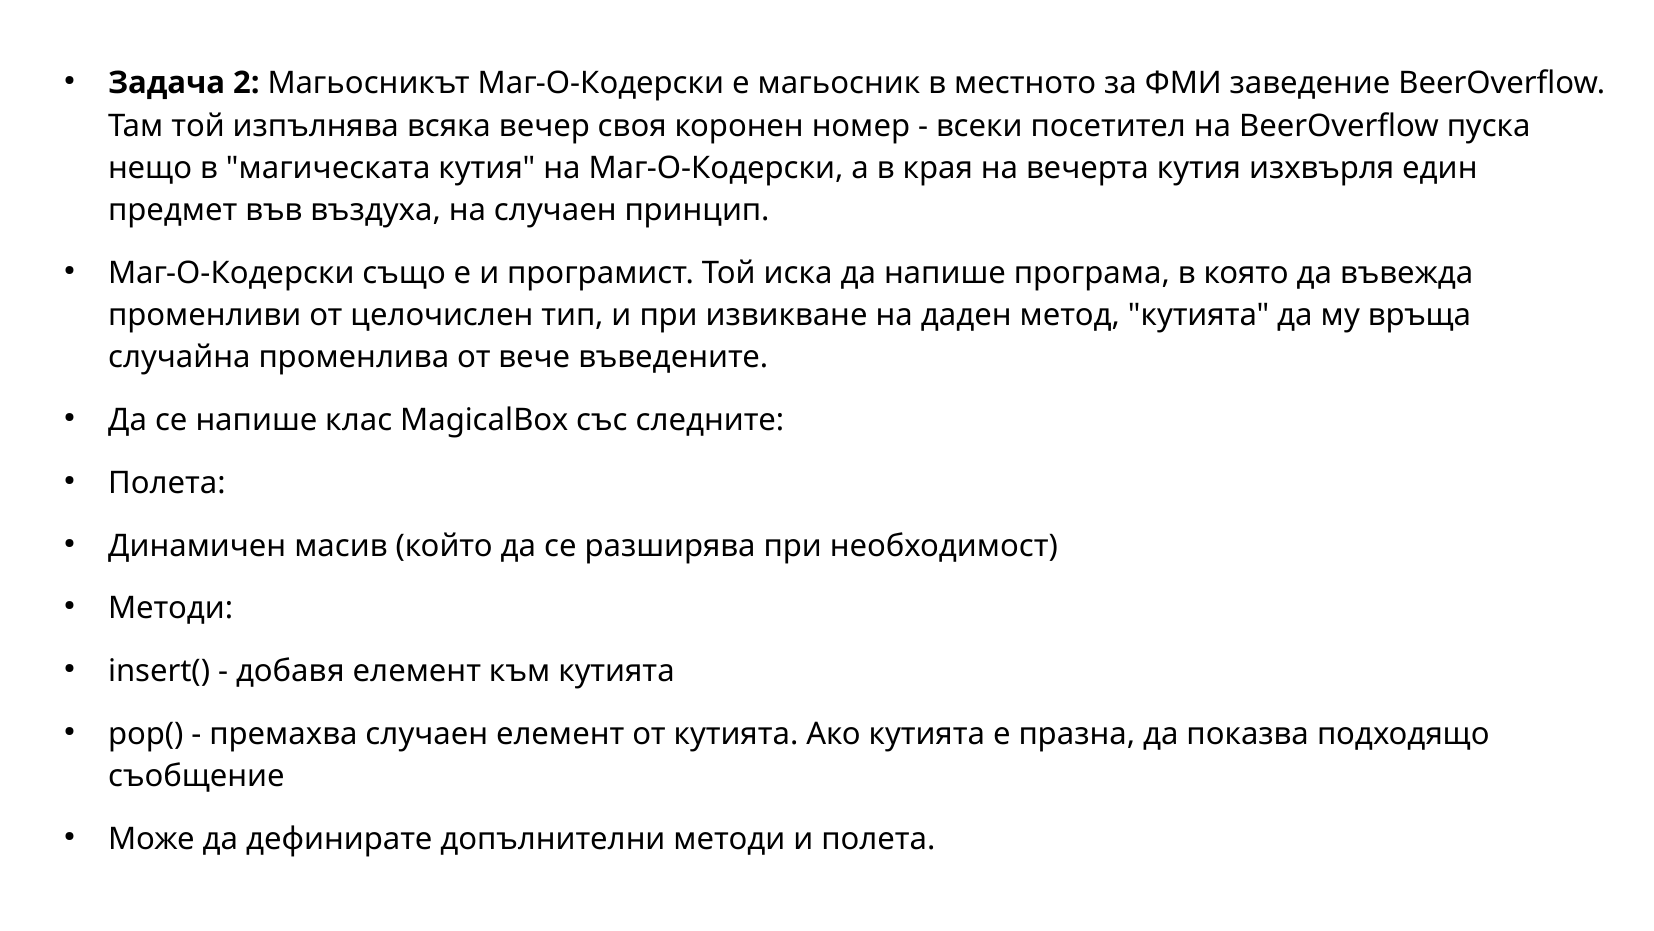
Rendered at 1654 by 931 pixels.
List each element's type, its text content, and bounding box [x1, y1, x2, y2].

list Задача 2: Магьосникът Маг-О-Кодерски е магьосник в местното за ФМИ заведение BeerOverflow. Там той изпълнява всяка вечер своя коронен номер - всеки посетител на BeerOverflow пуска нещо в "магическата кутия" на Маг-О-Кодерски, а в края на вечерта кутия изхвърля един предмет във въздуха, на случаен принцип. Маг-О-Кодерски също е и програмист. Той иска да напише програма, в която да въвежда променливи от целочислен тип, и при извикване на даден метод, "кутията" да му връща случайна променлива от вече въведените. Да се напише клас MagicalBox със следните: Полета: Динамичен масив (който да се разширява при необходимост) Методи: insert() - добавя елемент към кутията pop() - премахва случаен елемент от кутията. Ако кутията е празна, да показва подходящо съобщение Може да дефинирате допълнителни методи и полета. [49, 60, 1613, 863]
